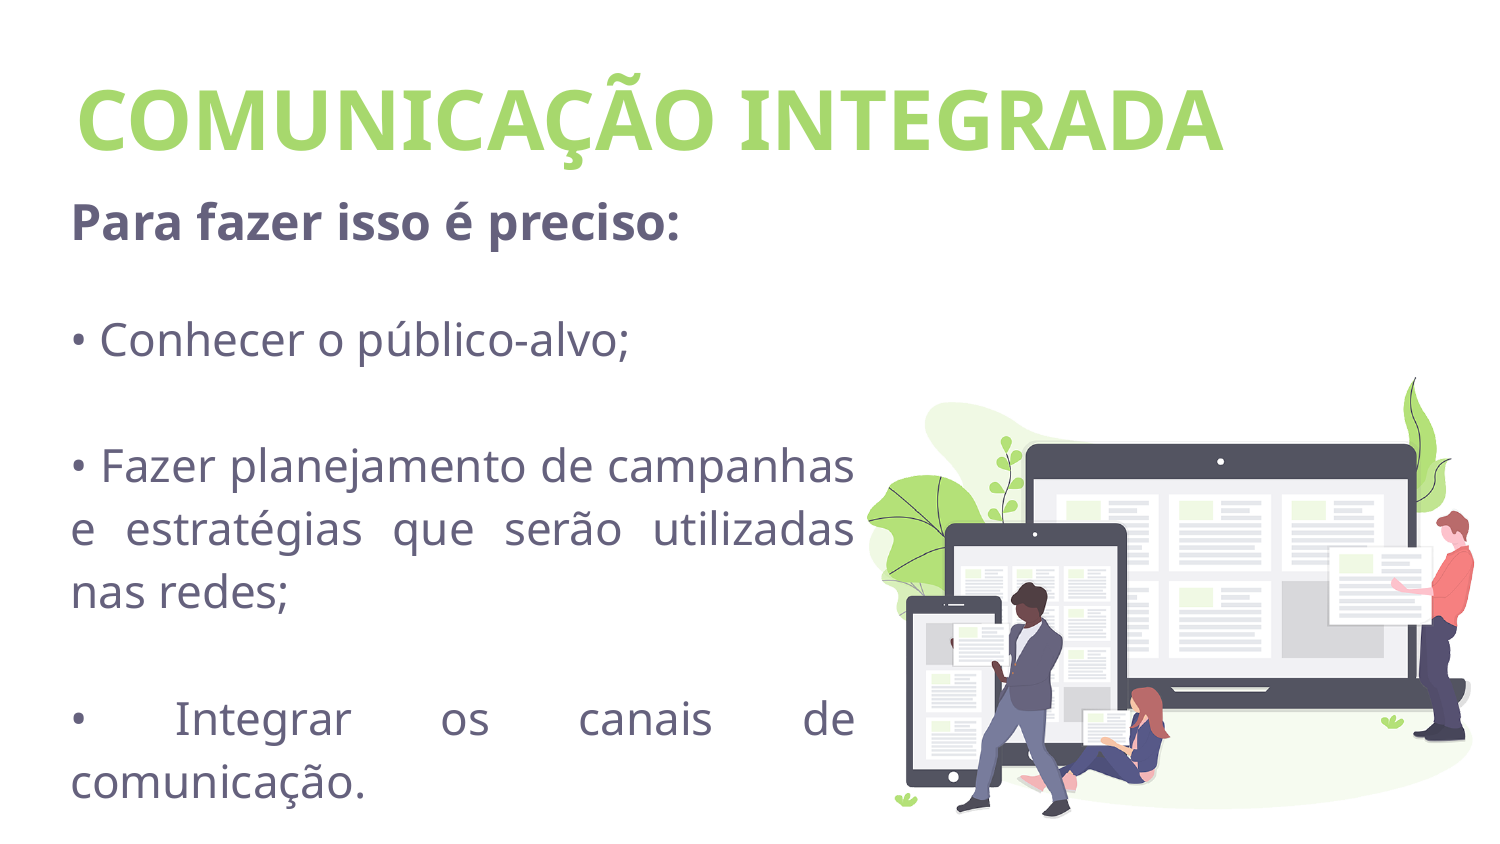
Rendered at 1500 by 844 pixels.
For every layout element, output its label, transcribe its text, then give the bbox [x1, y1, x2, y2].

picture [867, 377, 1475, 819]
text_box Para fazer isso é preciso: • Conhecer o público-alvo; • Fazer planejamento de campanhas e estratégias que serão utilizadas nas redes; • Integrar os canais de comunicação. [70, 191, 857, 798]
title COMUNICAÇÃO INTEGRADA [75, 46, 1447, 187]
